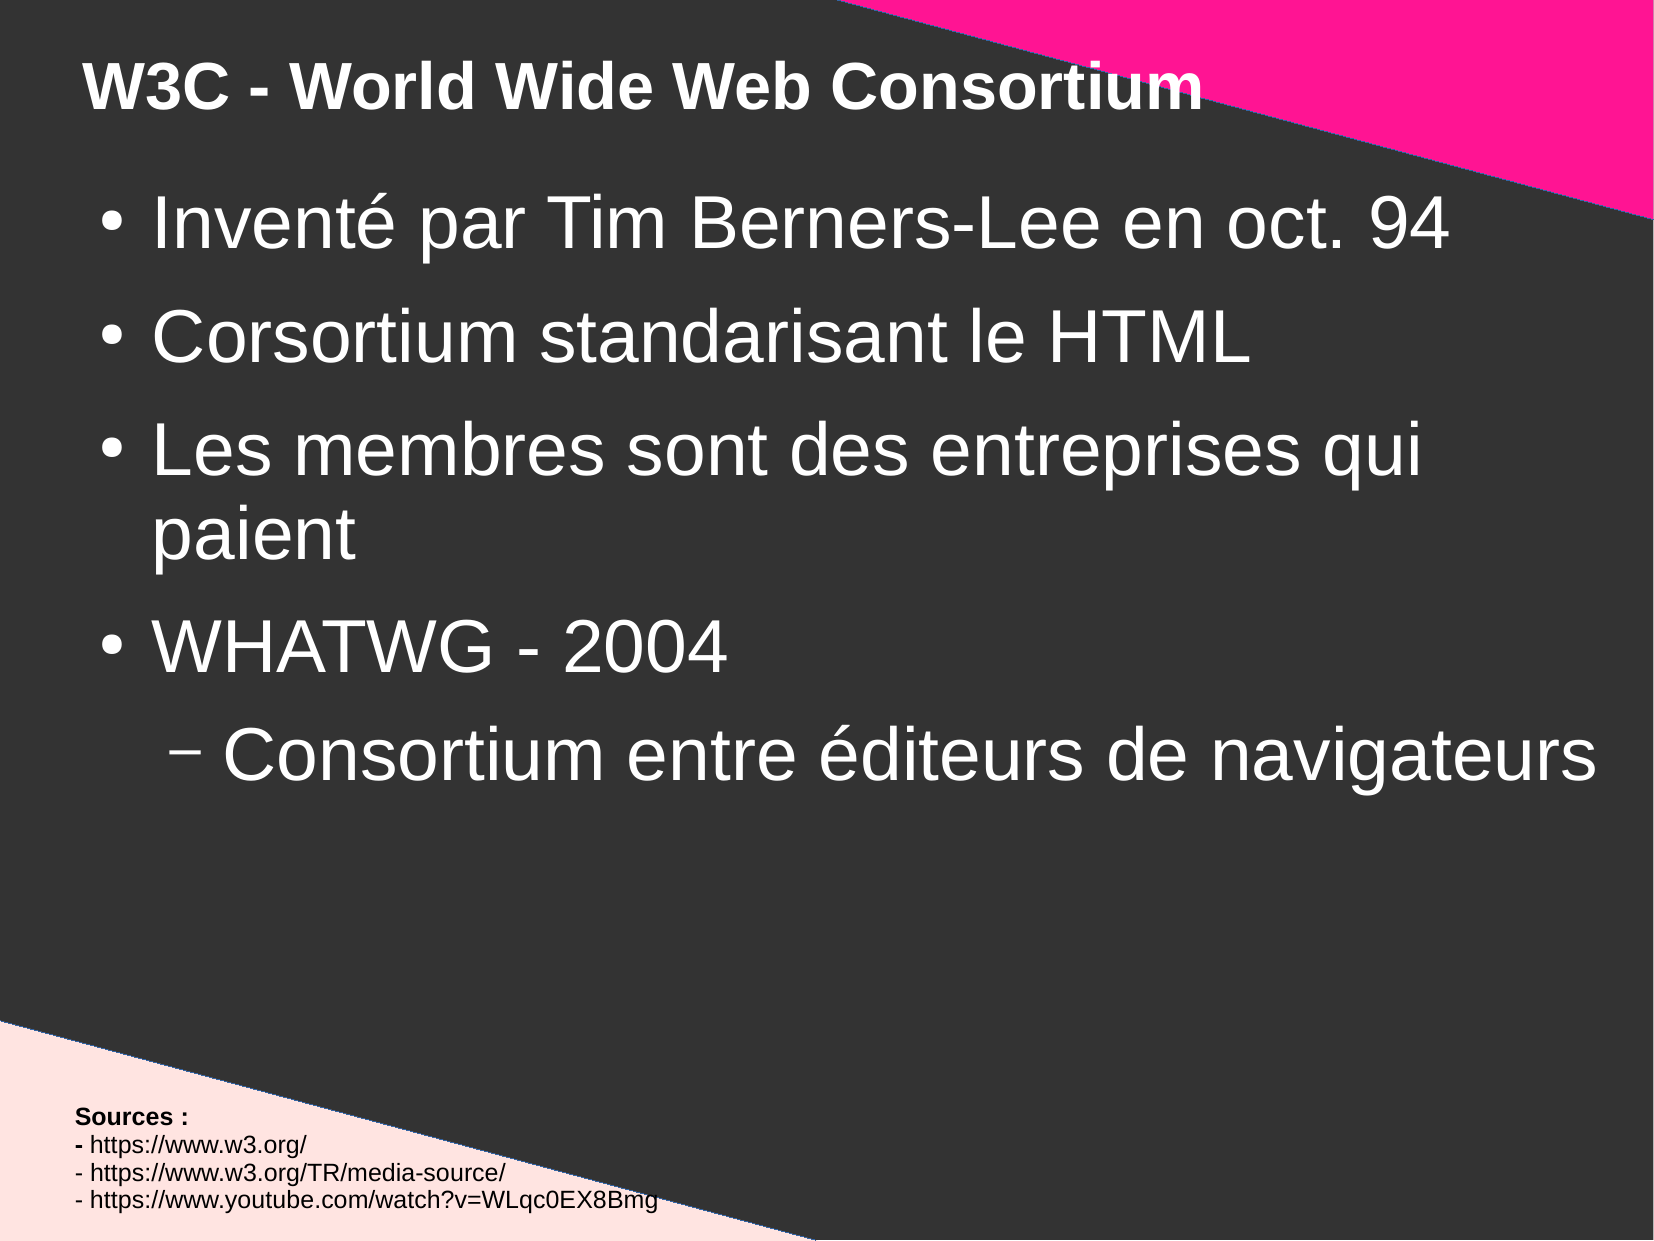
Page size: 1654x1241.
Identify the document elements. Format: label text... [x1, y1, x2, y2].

title W3C - World Wide Web Consortium [82, 49, 1571, 162]
text_box [0, 1020, 273, 1241]
text_box [837, 0, 1654, 220]
text_box Sources : - https://www.w3.org/ - https://www.w3.org/TR/media-source/ - https://www.youtube.com/watch?v=WLqc0EX8Bmg [59, 1094, 1546, 1241]
list Inventé par Tim Berners-Lee en oct. 94 Corsortium standarisant le HTML Les membres sont des entreprises qui paient WHATWG - 2004 Consortium entre éditeurs de navigateurs [80, 180, 1620, 900]
